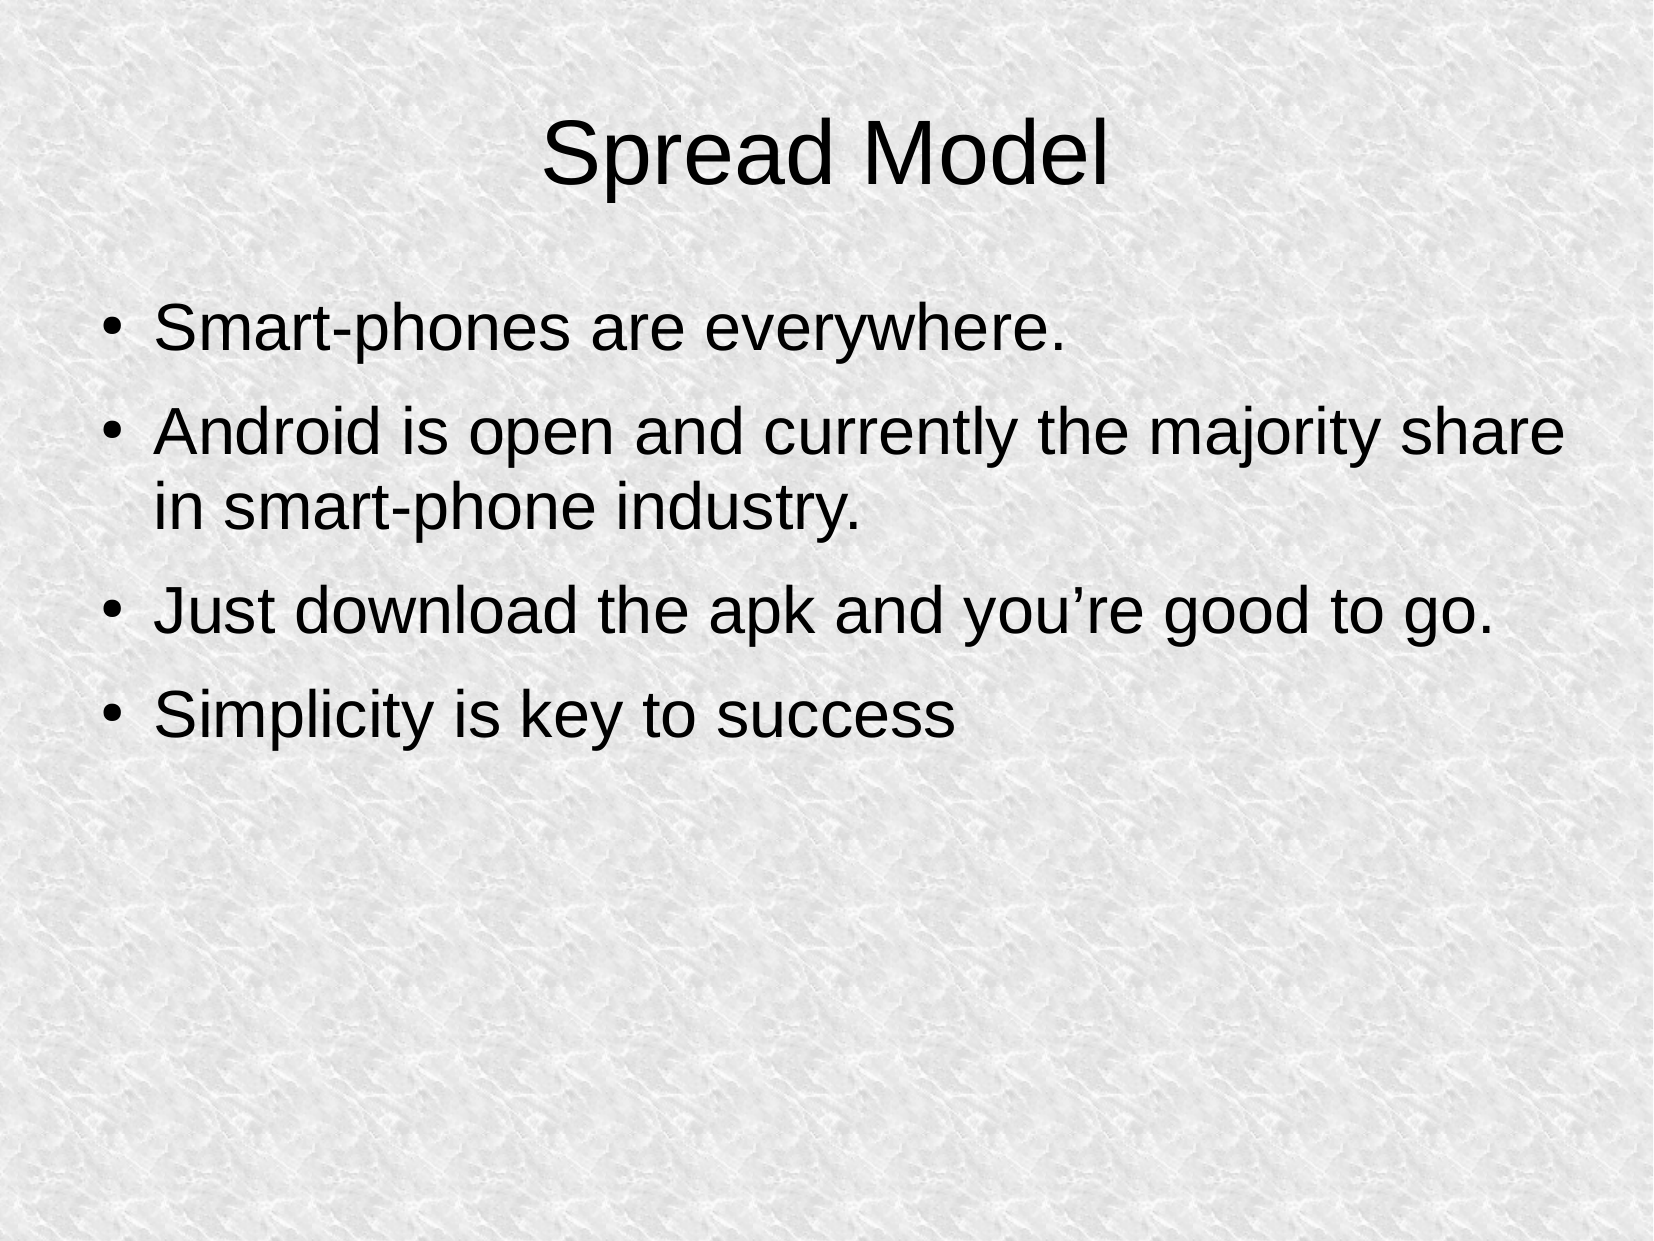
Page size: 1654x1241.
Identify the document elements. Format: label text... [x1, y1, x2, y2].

picture [0, 0, 1654, 1241]
title Spread Model [82, 49, 1571, 257]
list Smart-phones are everywhere. Android is open and currently the majority share in smart-phone industry. Just download the apk and you’re good to go. Simplicity is key to success [82, 290, 1571, 1010]
